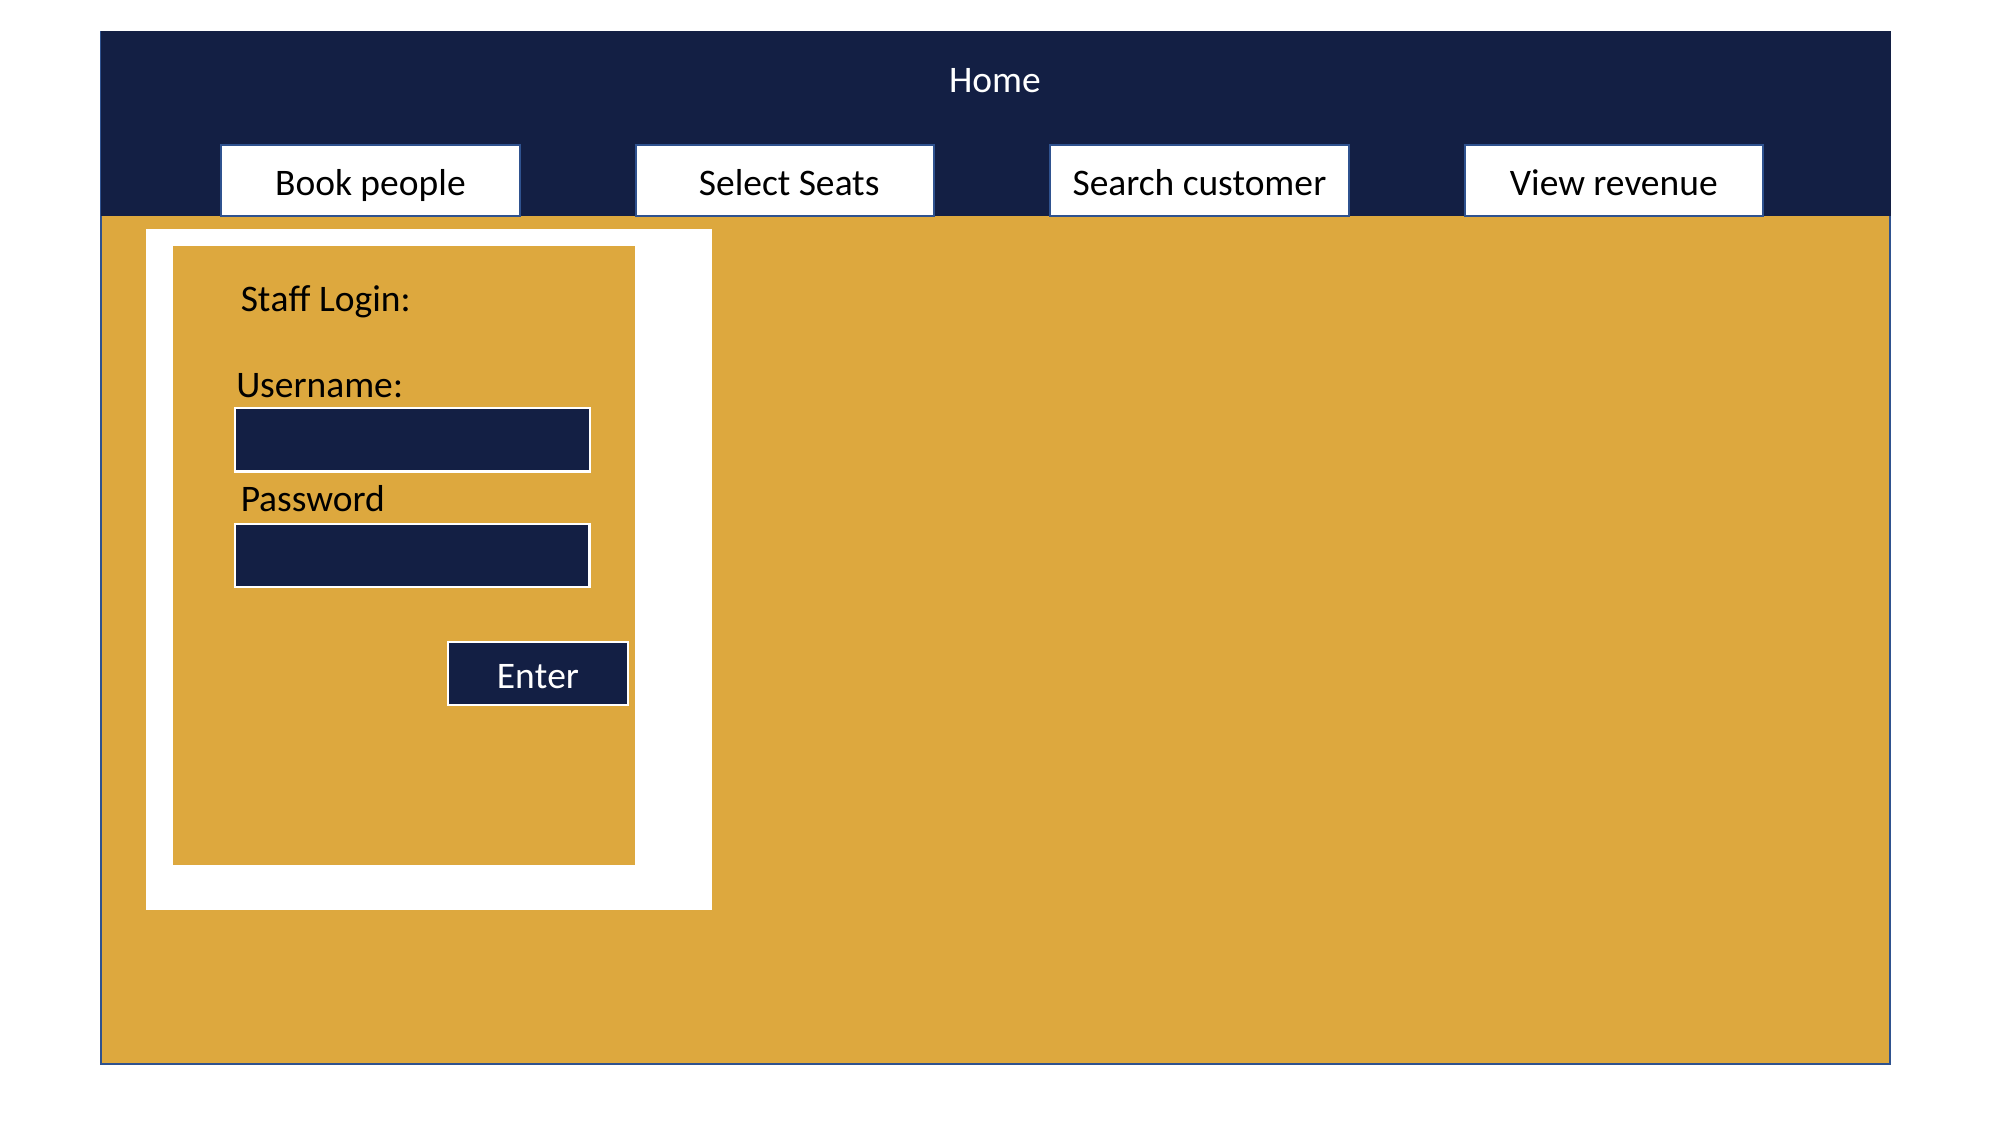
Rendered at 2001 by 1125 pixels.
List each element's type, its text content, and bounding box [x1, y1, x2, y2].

text_box Search customer [1050, 145, 1349, 216]
text_box Staff Login: [225, 266, 549, 330]
text_box [101, 217, 1890, 1064]
text_box Select Seats [636, 145, 934, 216]
text_box Home [934, 47, 1058, 108]
text_box Username: [221, 352, 456, 414]
text_box Enter [448, 642, 628, 705]
text_box Password [225, 466, 538, 573]
picture [101, 31, 1891, 217]
text_box Book people [221, 145, 520, 216]
text_box View revenue [1465, 145, 1763, 216]
